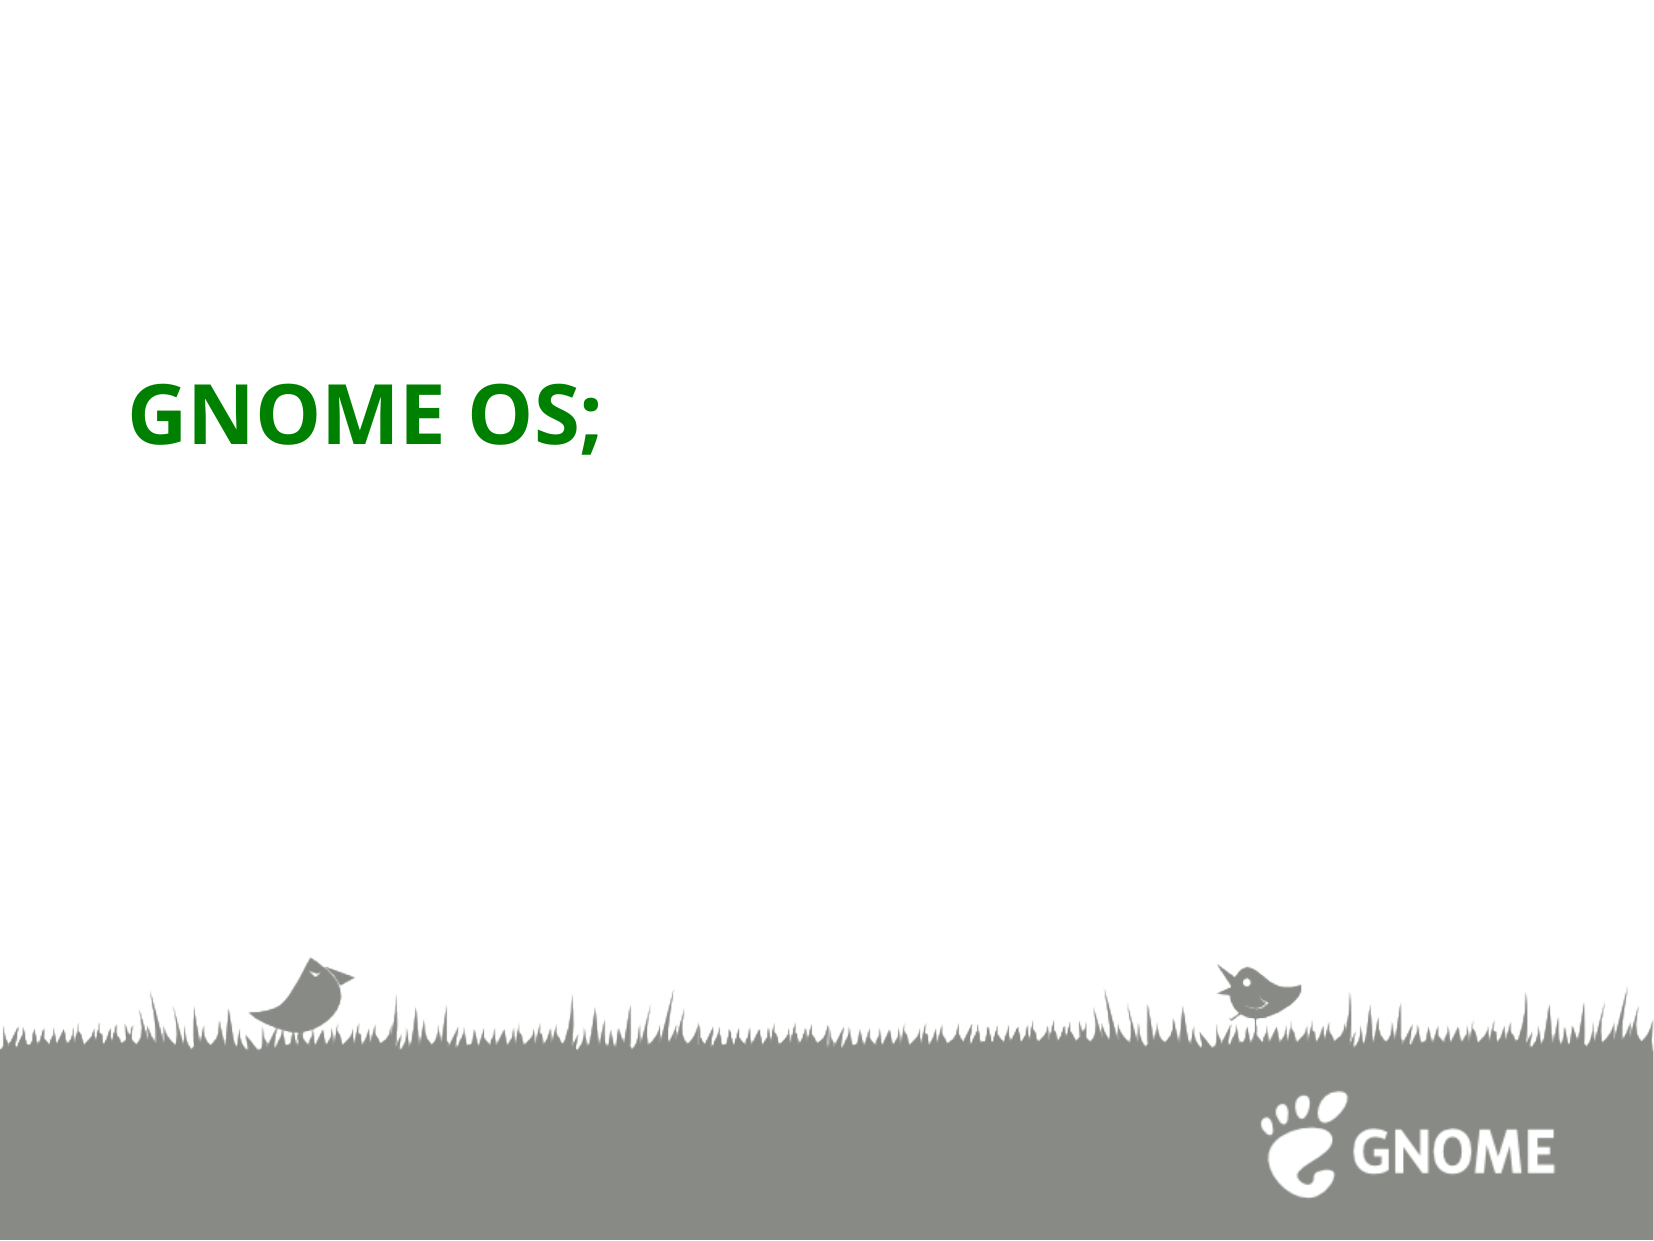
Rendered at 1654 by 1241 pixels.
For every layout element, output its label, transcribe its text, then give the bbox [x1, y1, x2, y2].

picture [0, 0, 1654, 1241]
text_box GNOME OS; [112, 348, 1276, 476]
